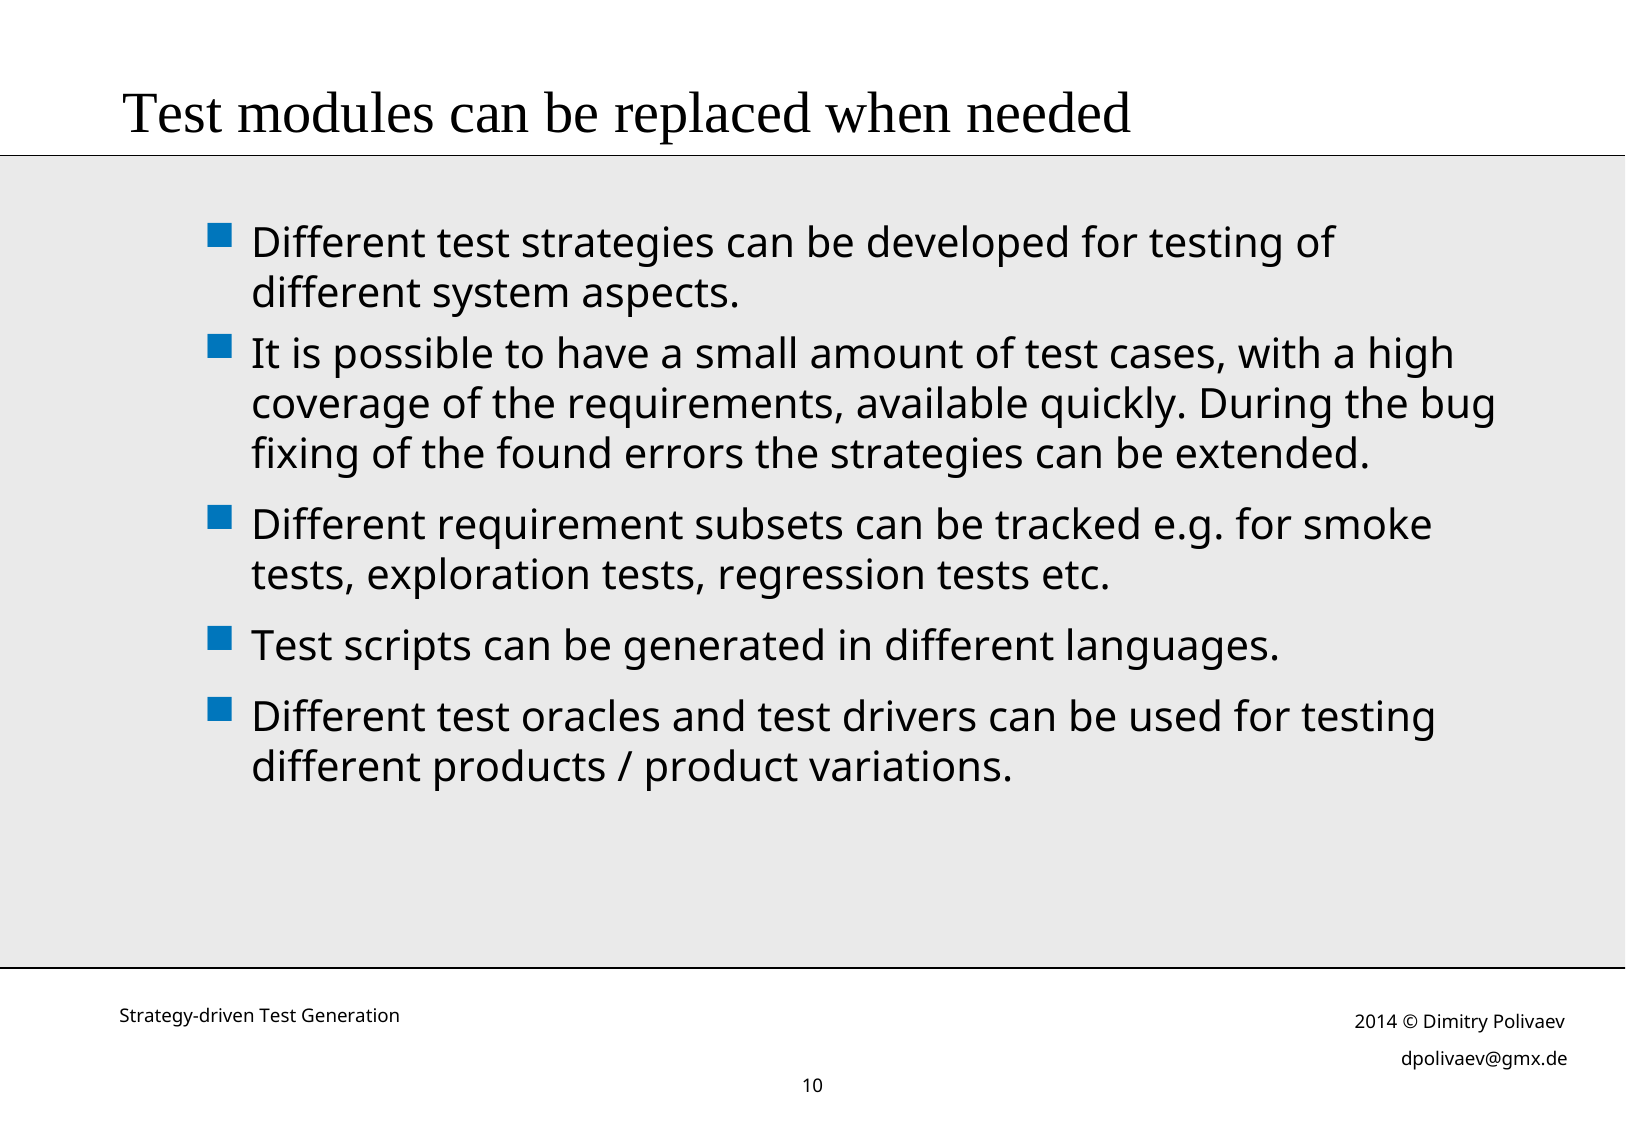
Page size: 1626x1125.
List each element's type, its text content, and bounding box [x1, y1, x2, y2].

list Different test strategies can be developed for testing of different system aspects. It is possible to have a small amount of test cases, with a high coverage of the requirements, available quickly. During the bug fixing of the found errors the strategies can be extended. Different requirement subsets can be tracked e.g. for smoke tests, exploration tests, regression tests etc. Test scripts can be generated in different languages. Different test oracles and test drivers can be used for testing different products / product variations. [122, 215, 1501, 902]
title Test modules can be replaced when needed [122, 70, 1501, 145]
